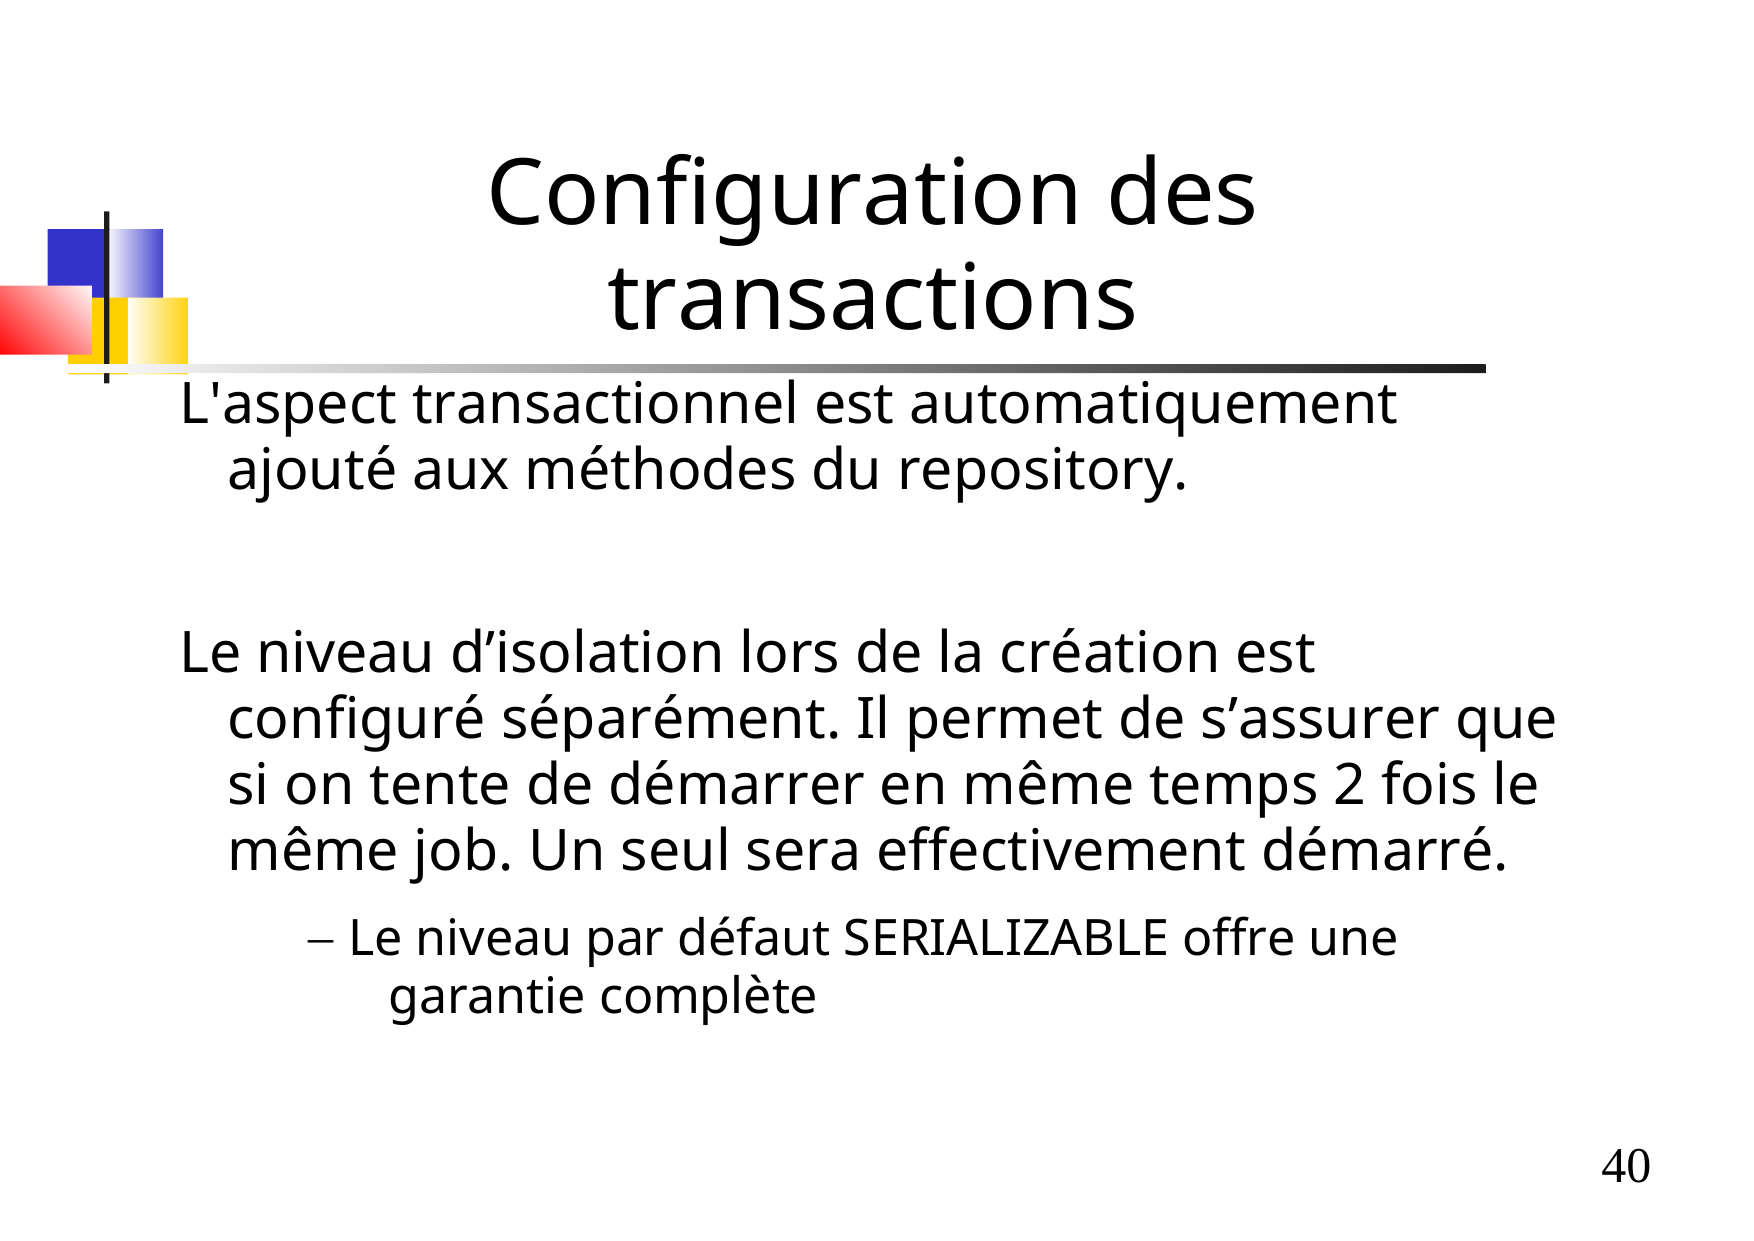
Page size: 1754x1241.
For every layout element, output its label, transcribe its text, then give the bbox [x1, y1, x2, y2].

title Configuration des transactions [179, 139, 1567, 351]
list L'aspect transactionnel est automatiquement ajouté aux méthodes du repository. Le niveau d’isolation lors de la création est configuré séparément. Il permet de s’assurer que si on tente de démarrer en même temps 2 fois le même job. Un seul sera effectivement démarré. Le niveau par défaut SERIALIZABLE offre une garantie complète [179, 371, 1567, 1091]
